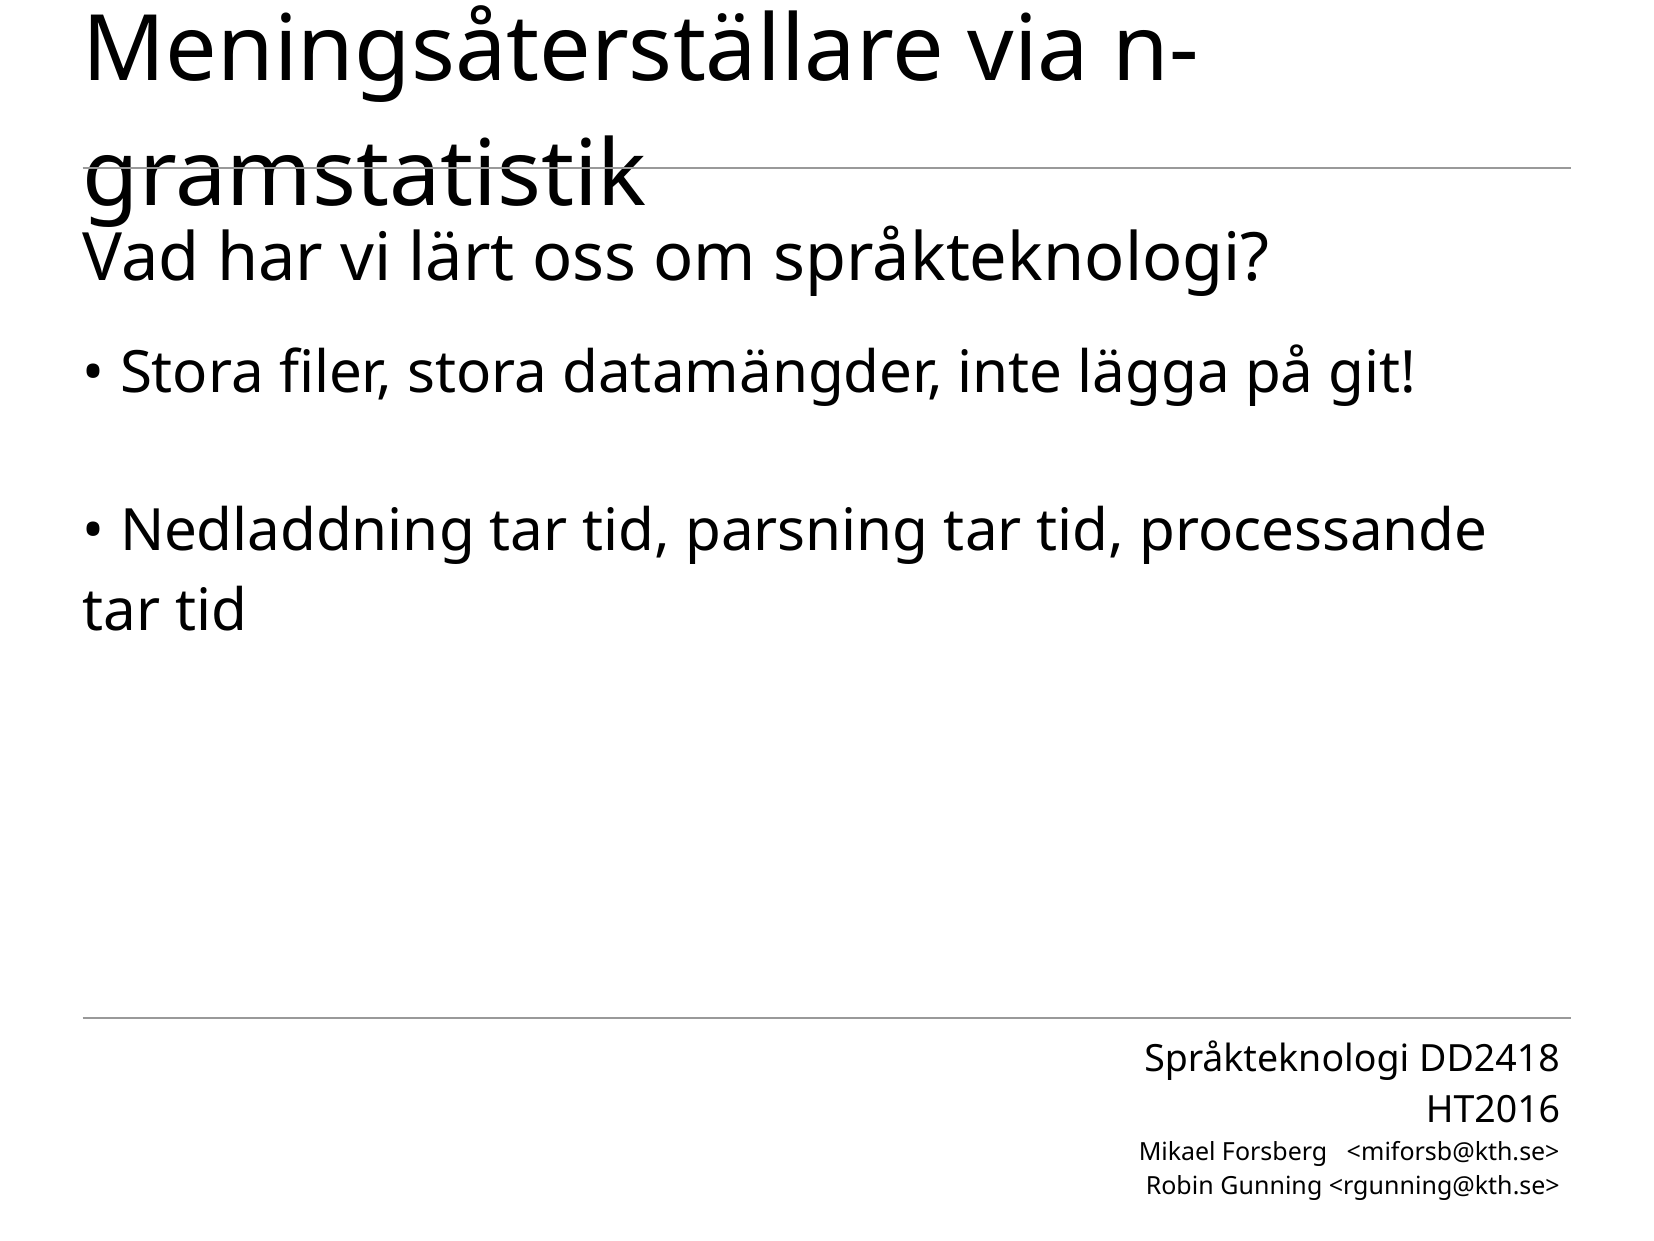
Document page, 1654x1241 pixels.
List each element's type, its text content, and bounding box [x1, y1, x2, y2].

text_box • Stora filer, stora datamängder, inte lägga på git! • Nedladdning tar tid, parsning tar tid, processande tar tid [82, 330, 1571, 1010]
title Vad har vi lärt oss om språkteknologi? [82, 194, 1571, 316]
title Meningsåterställare via n-gramstatistik [82, 46, 1571, 167]
text_box Språkteknologi DD2418 HT2016 Mikael Forsberg <miforsb@kth.se> Robin Gunning <rgunning@kth.se> [1020, 1024, 1576, 1156]
